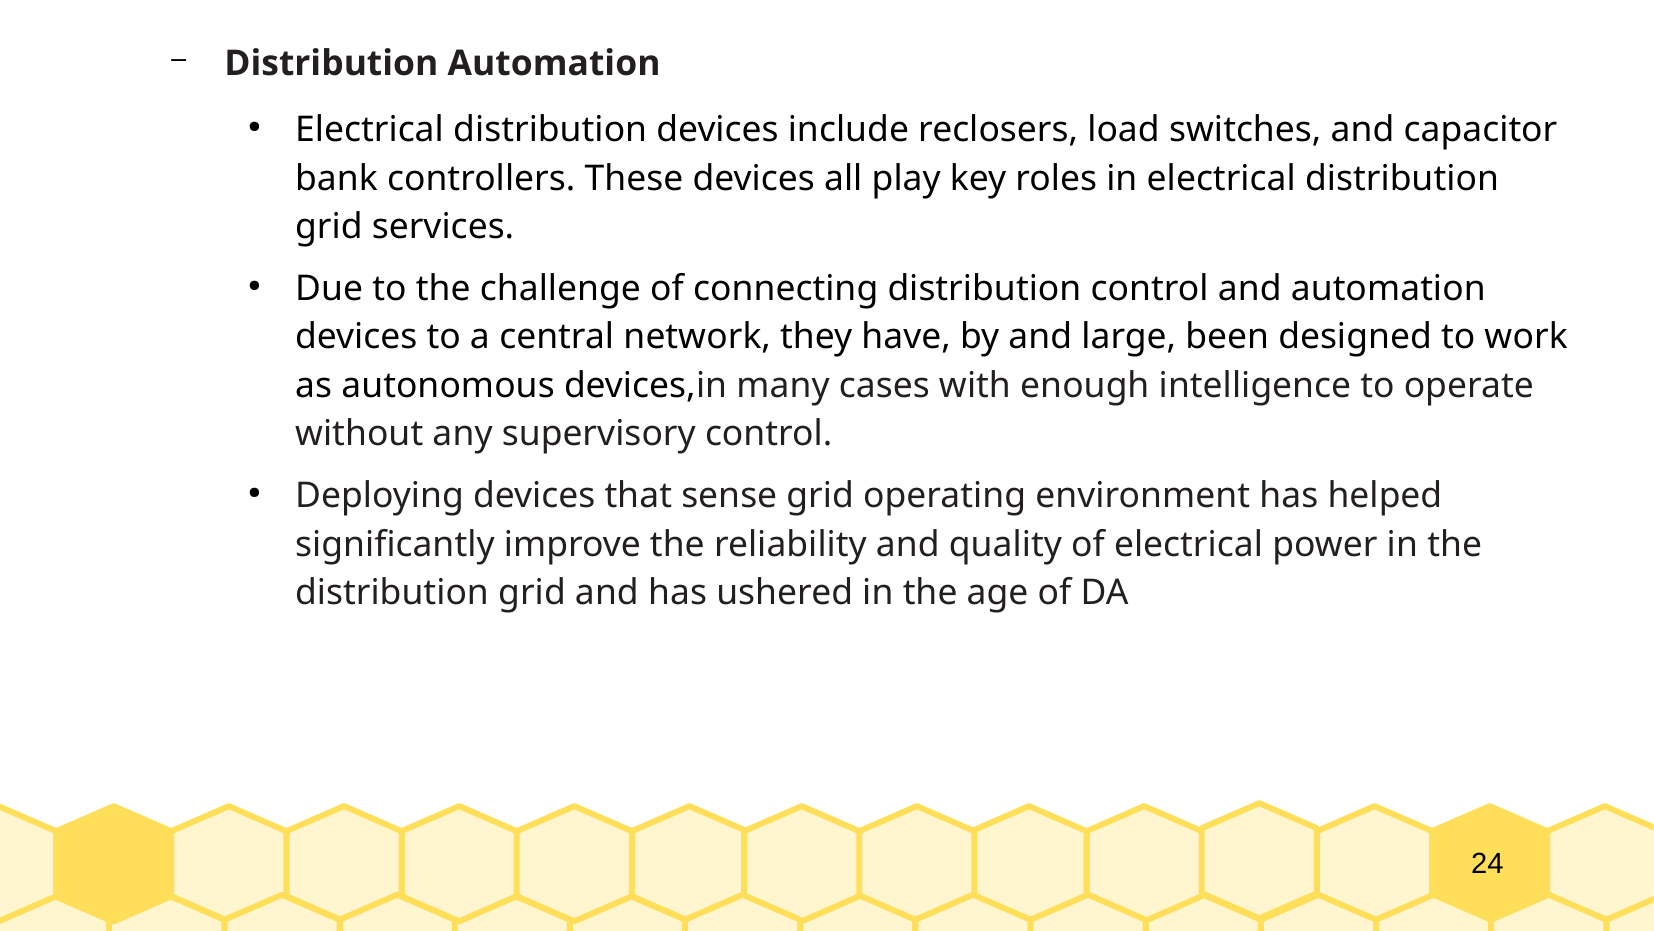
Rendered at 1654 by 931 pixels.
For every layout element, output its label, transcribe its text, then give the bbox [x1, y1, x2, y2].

list Distribution Automation Electrical distribution devices include reclosers, load switches, and capacitor bank controllers. These devices all play key roles in electrical distribution grid services. Due to the challenge of connecting distribution control and automation devices to a central network, they have, by and large, been designed to work as autonomous devices,in many cases with enough intelligence to operate without any supervisory control. Deploying devices that sense grid operating environment has helped significantly improve the reliability and quality of electrical power in the distribution grid and has ushered in the age of DA [82, 37, 1571, 901]
